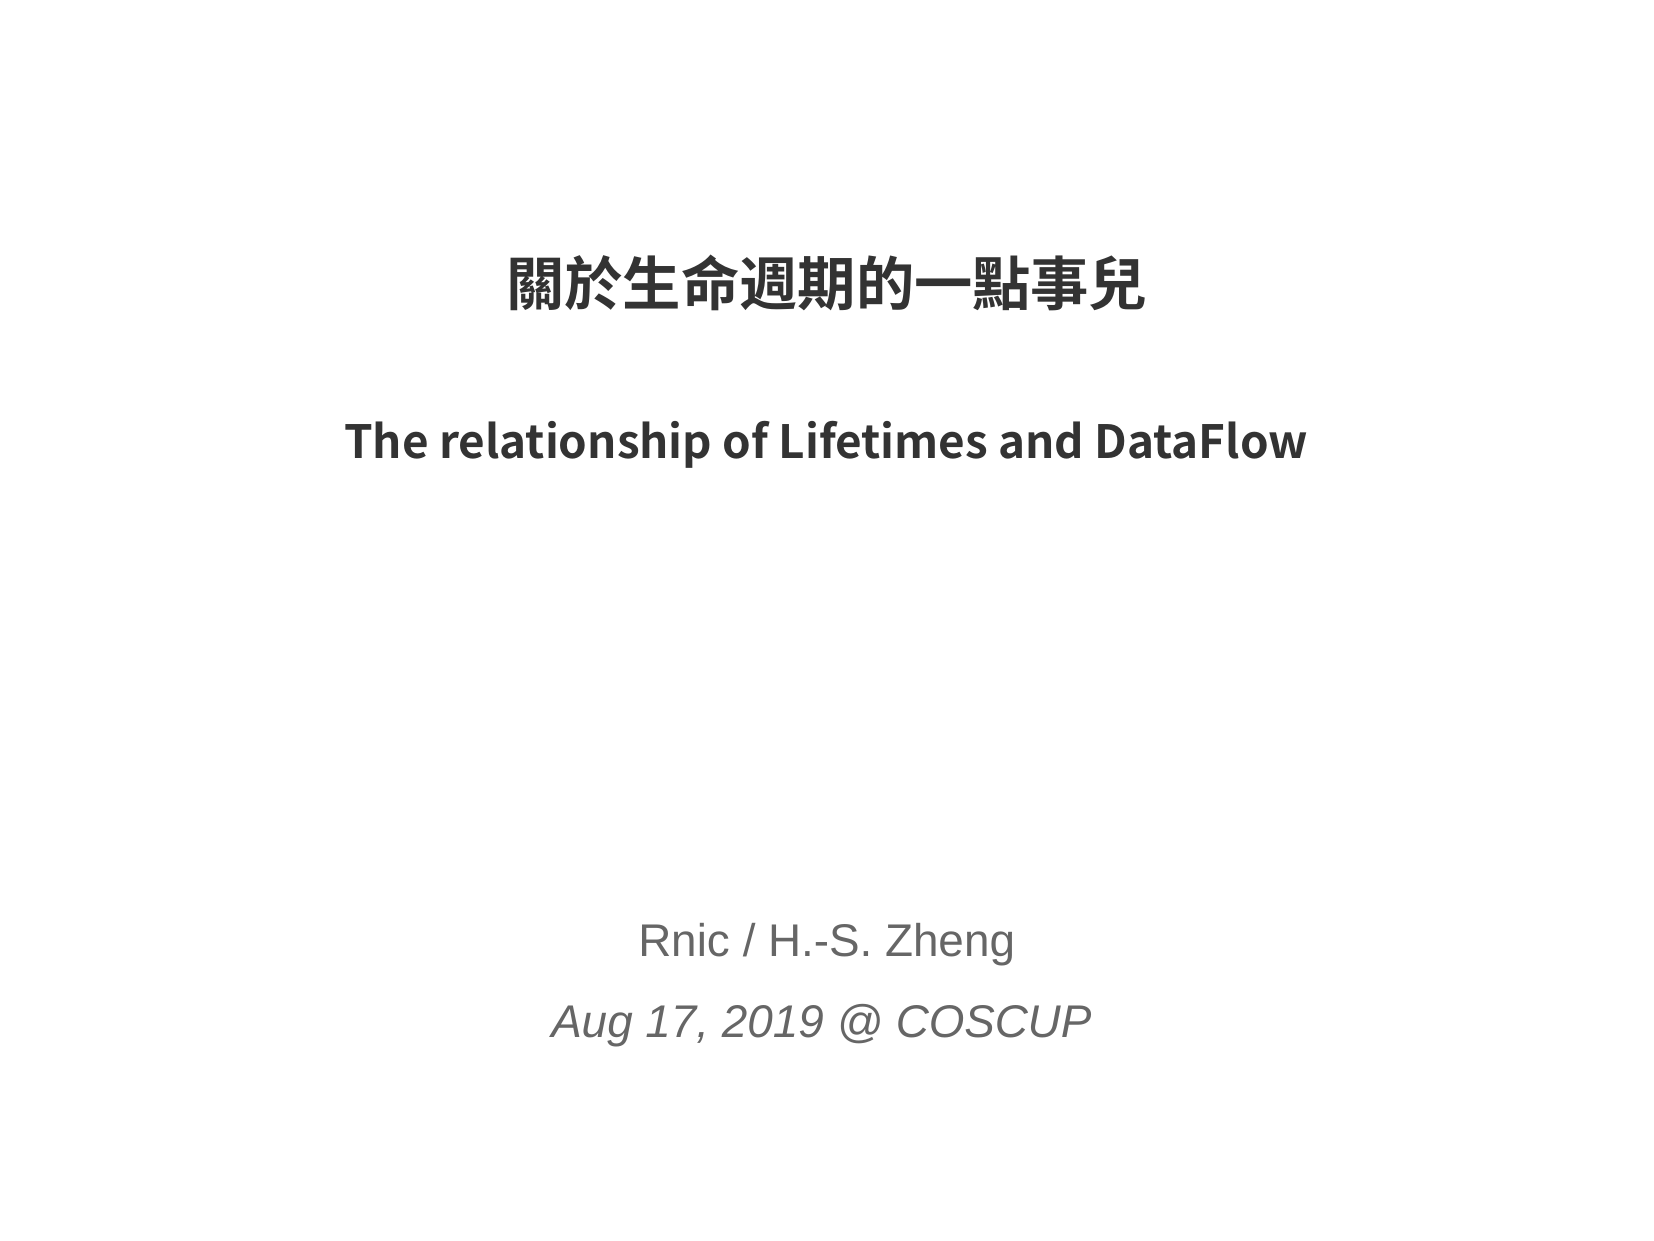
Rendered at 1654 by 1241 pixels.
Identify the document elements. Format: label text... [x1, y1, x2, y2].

title 關於生命週期的一點事兒 The relationship of Lifetimes and DataFlow [0, 237, 1654, 473]
list Rnic / H.-S. Zheng Aug 17, 2019 @ COSCUP [0, 915, 1654, 1202]
